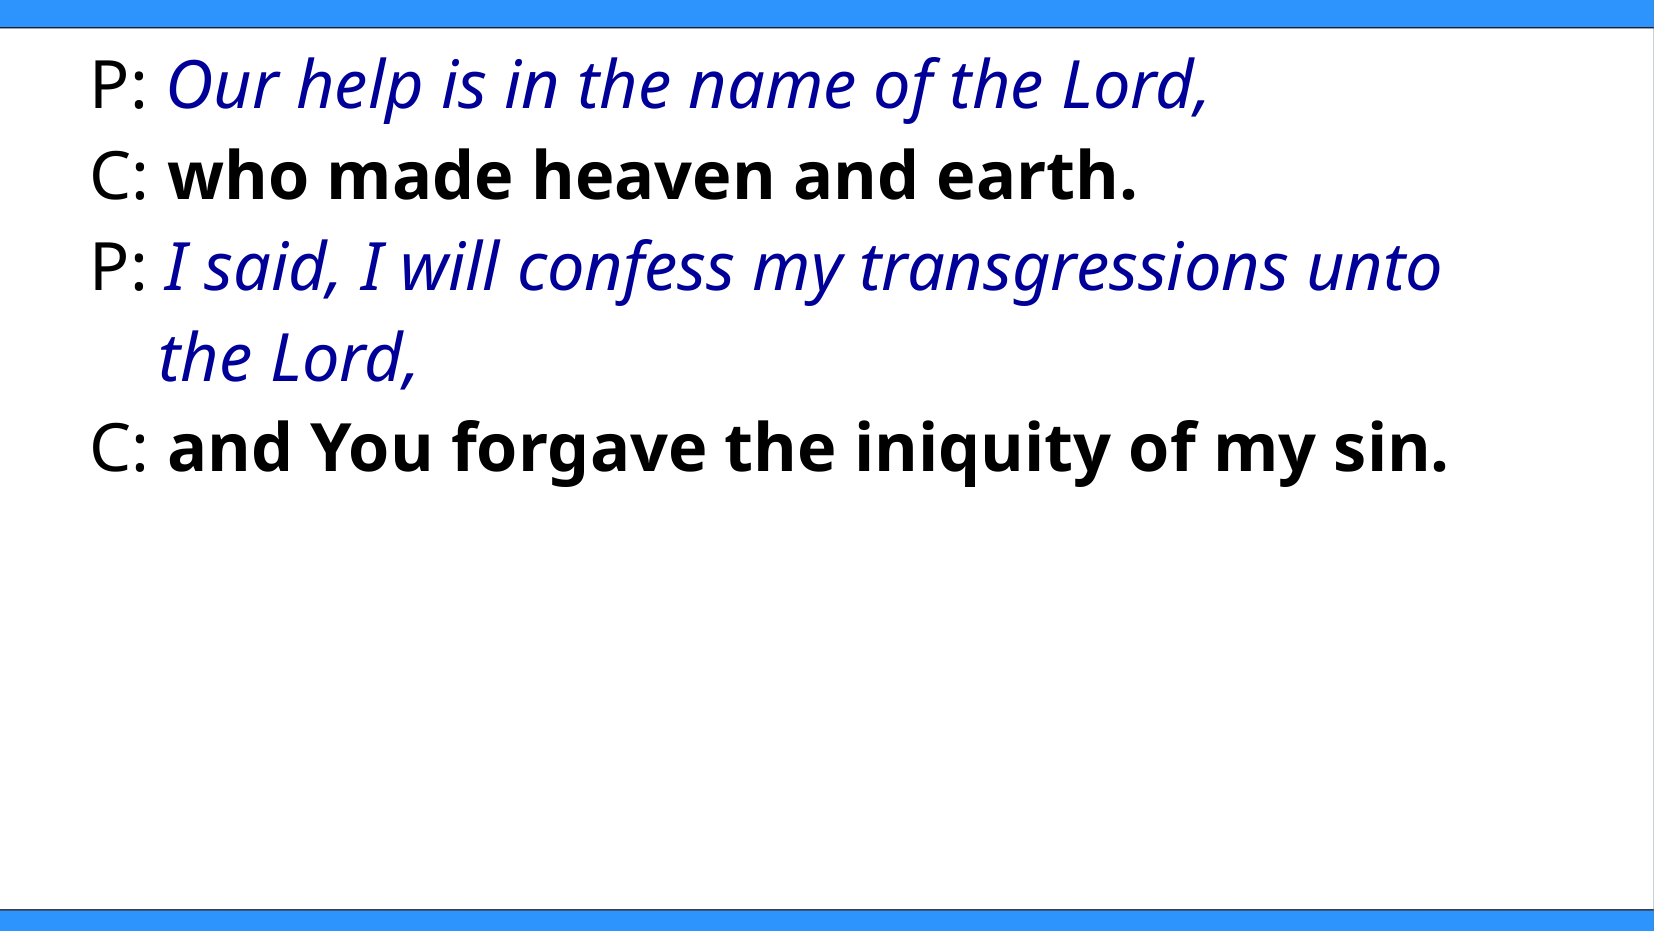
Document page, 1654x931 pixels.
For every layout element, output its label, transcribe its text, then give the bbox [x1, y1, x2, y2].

picture [0, 0, 1654, 931]
text_box P: Our help is in the name of the Lord, C: who made heaven and earth. P: I said, I will confess my transgressions unto the Lord, C: and You forgave the iniquity of my sin. [75, 30, 1576, 578]
